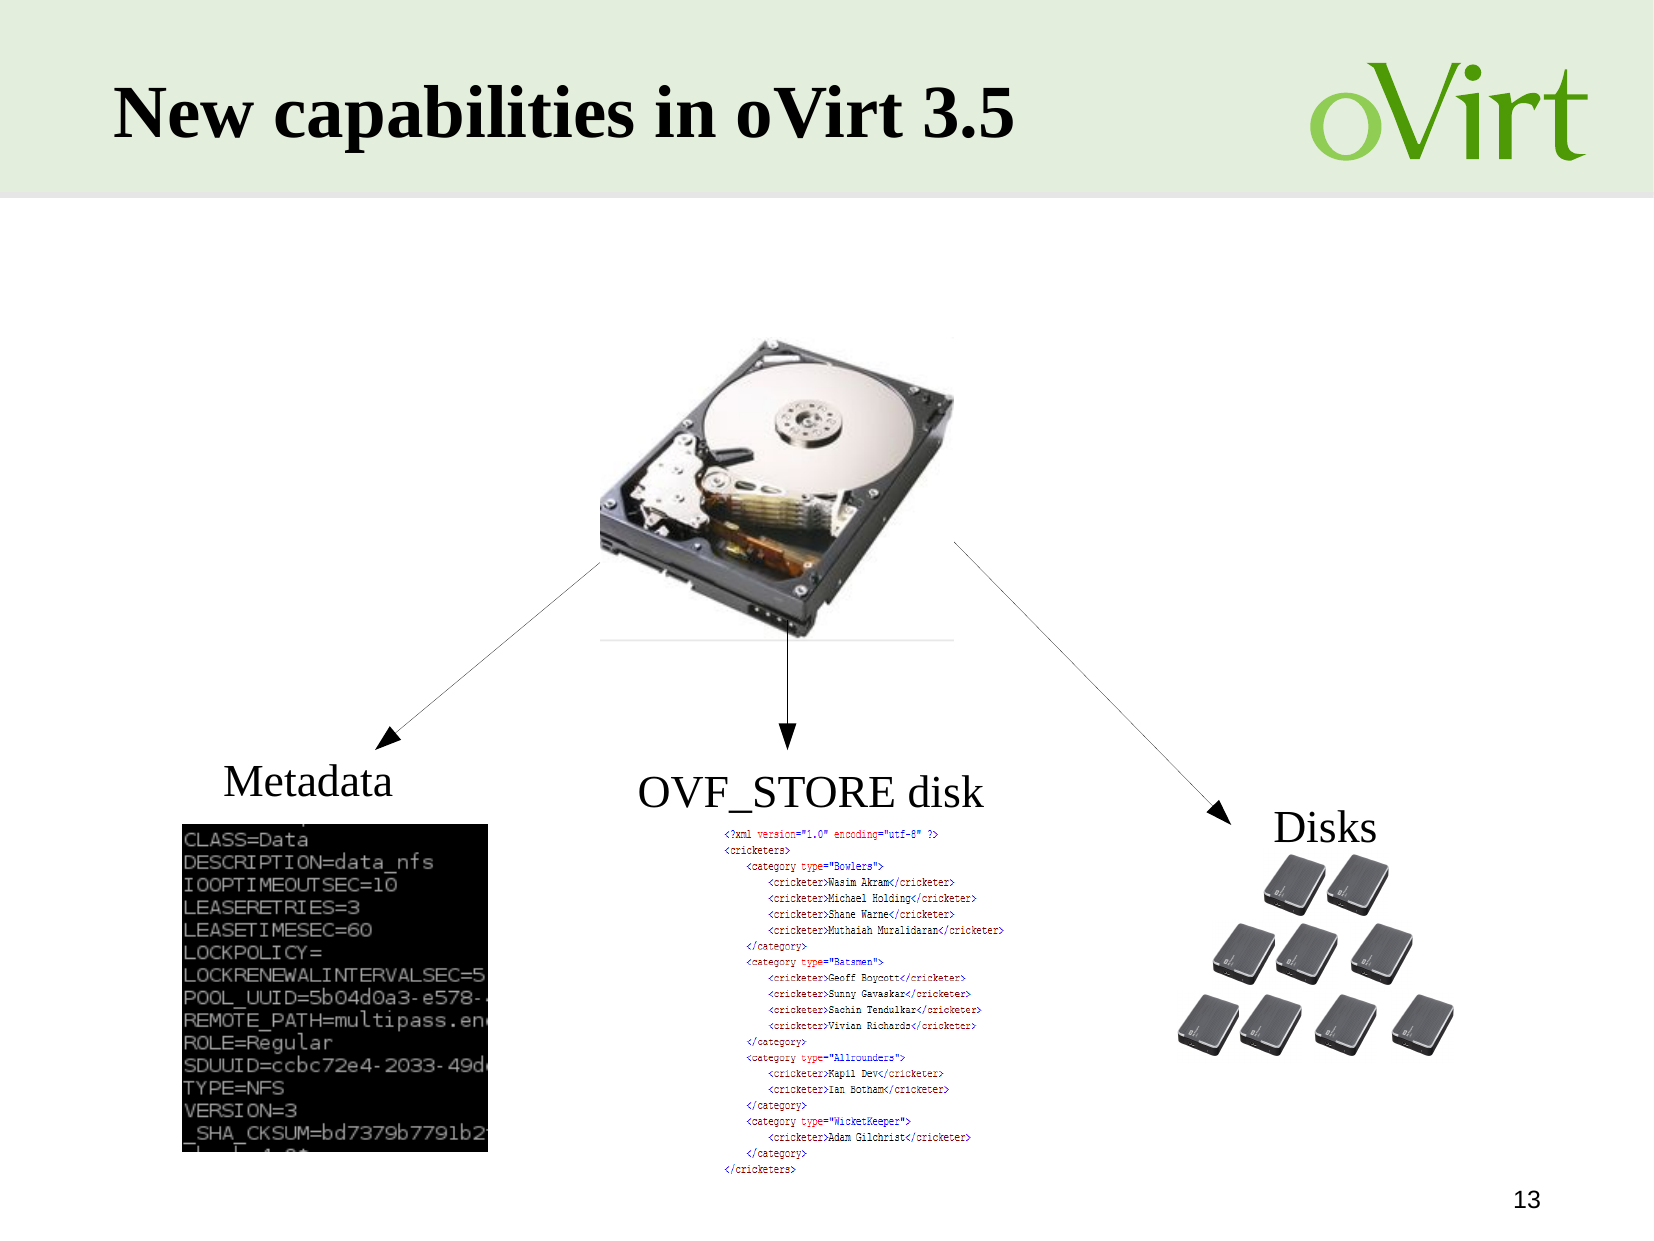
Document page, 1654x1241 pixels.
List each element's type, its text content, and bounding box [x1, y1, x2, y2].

text_box Disks [1273, 801, 1461, 853]
picture [718, 828, 1009, 1178]
picture [1177, 850, 1454, 1063]
title New capabilities in oVirt 3.5 [86, 36, 1307, 188]
picture [182, 824, 488, 1152]
picture [600, 337, 954, 643]
text_box OVF_STORE disk [637, 766, 1051, 818]
text_box Metadata [222, 755, 448, 807]
